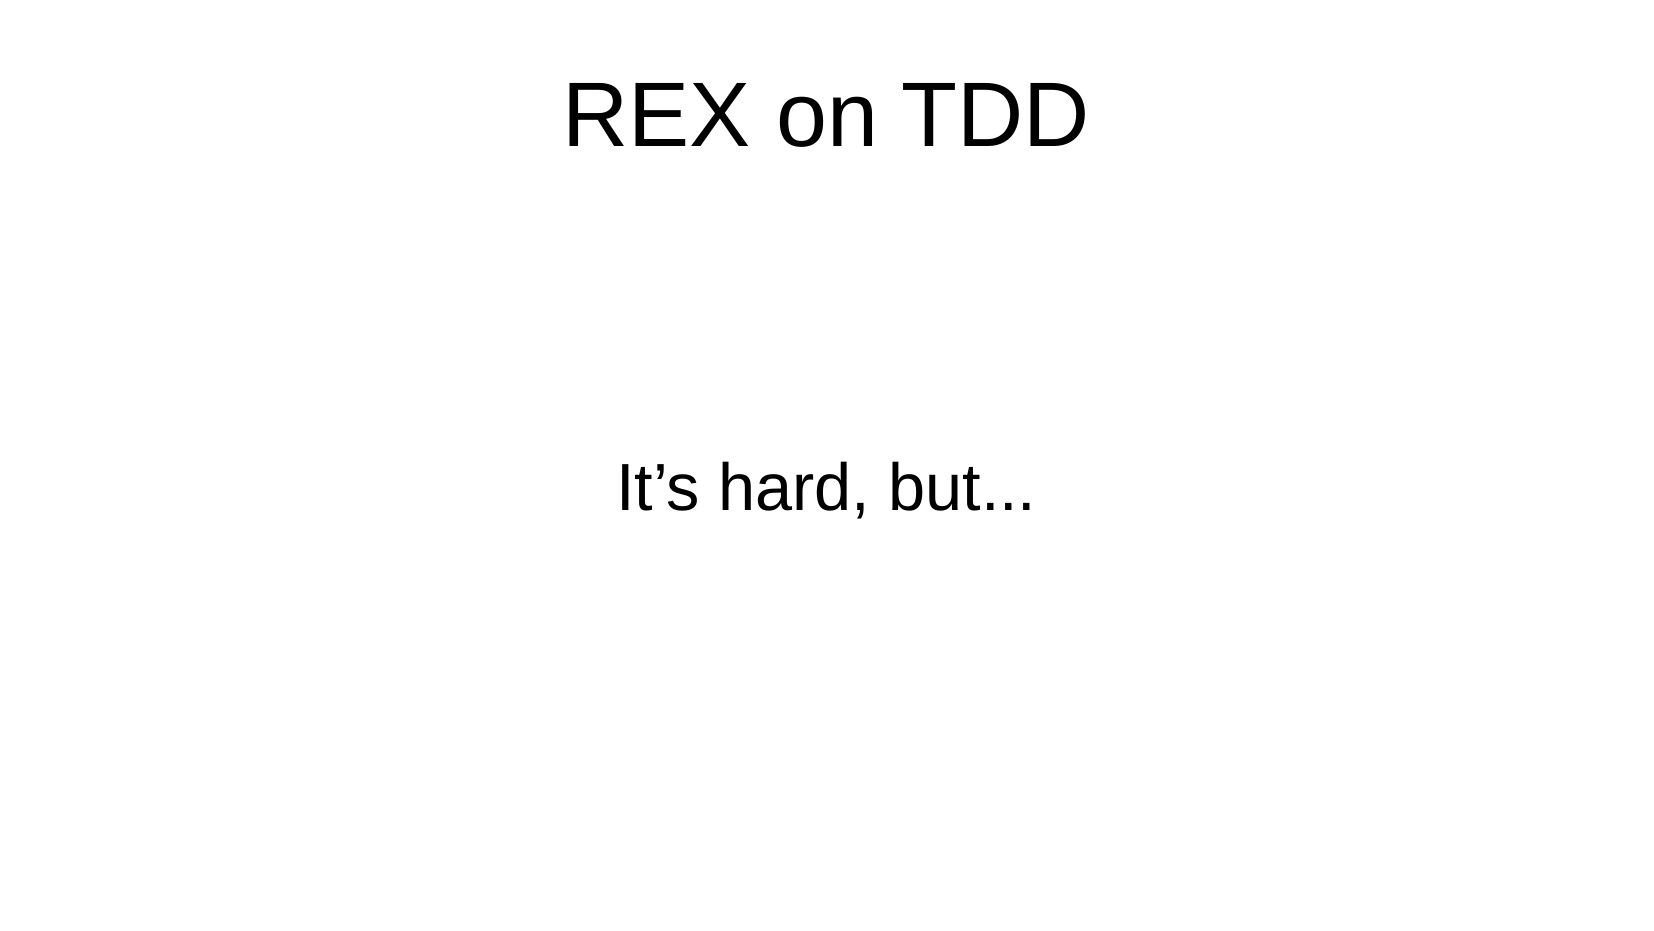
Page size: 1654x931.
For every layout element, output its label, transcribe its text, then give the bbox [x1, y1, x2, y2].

title REX on TDD [82, 37, 1571, 193]
subtitle It’s hard, but... [82, 217, 1571, 758]
